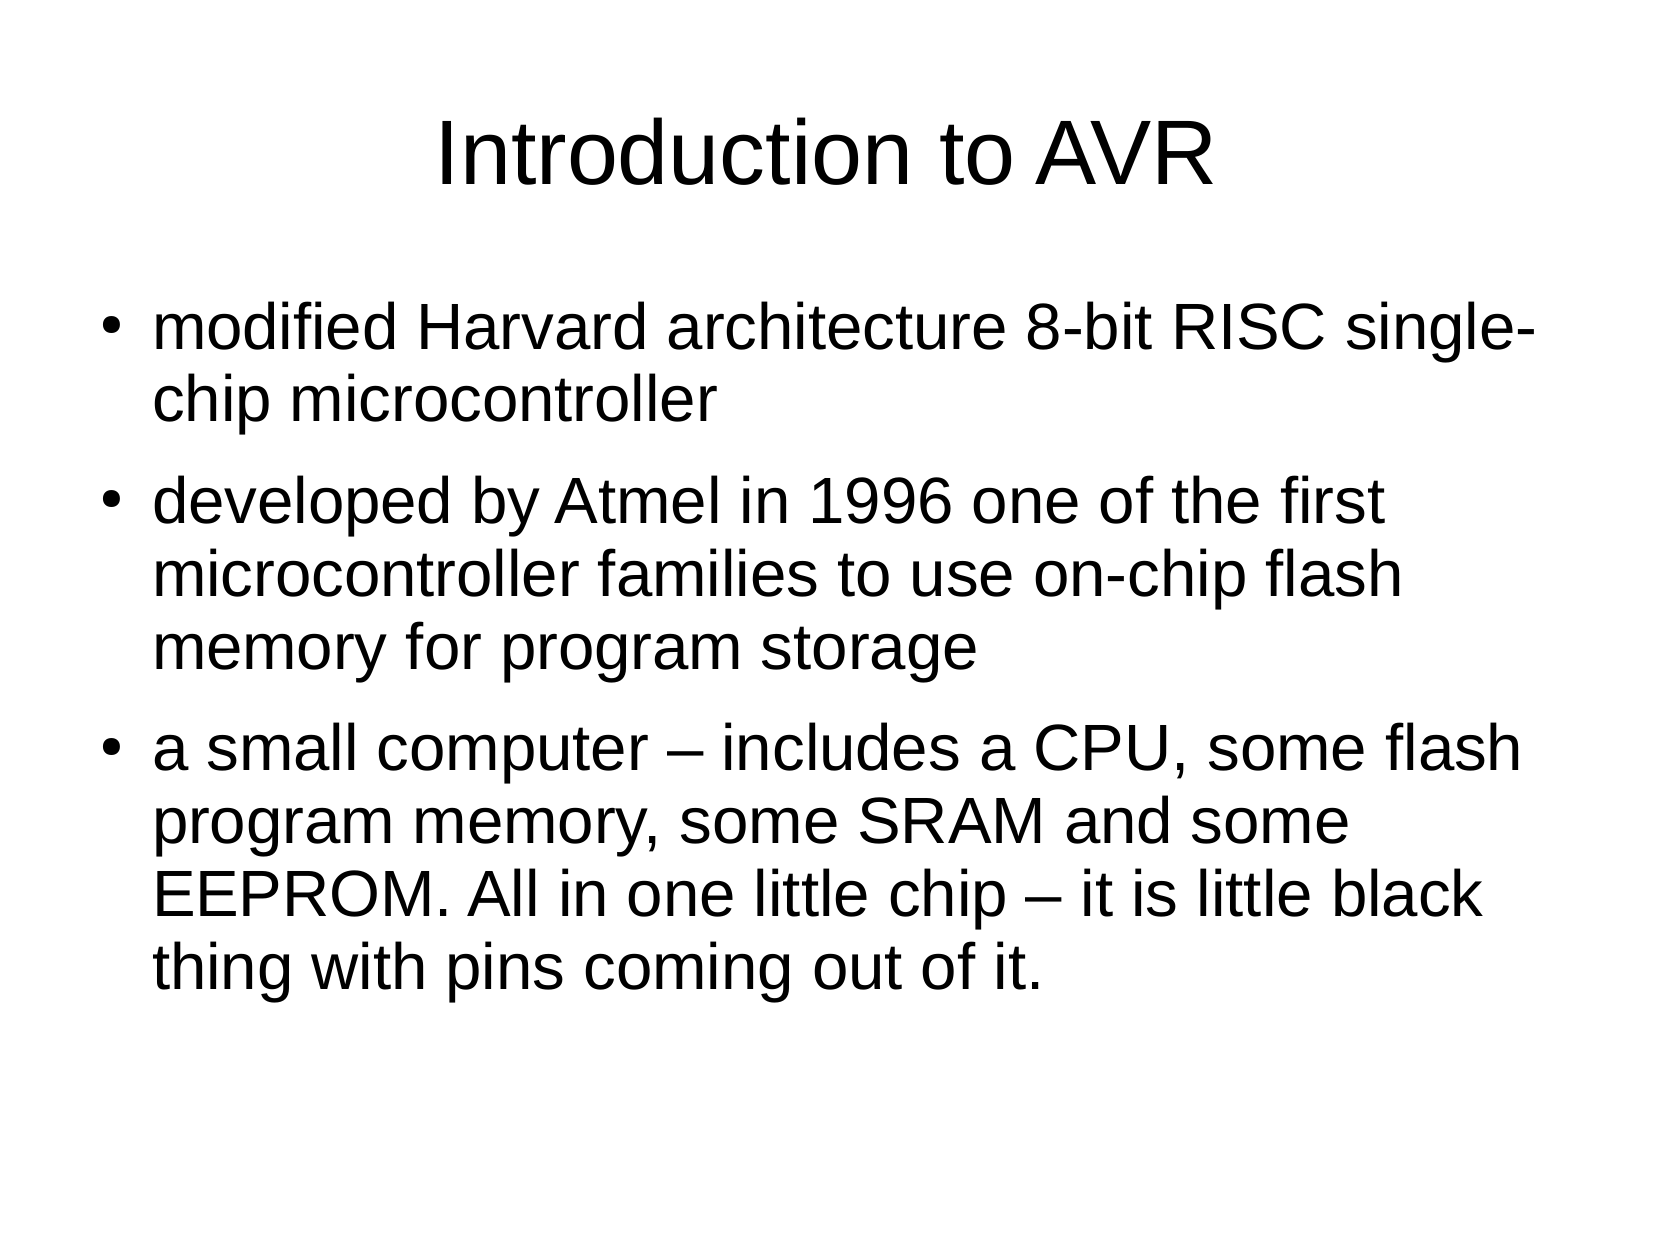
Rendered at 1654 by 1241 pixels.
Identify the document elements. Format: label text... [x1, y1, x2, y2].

title Introduction to AVR [82, 49, 1571, 257]
list modified Harvard architecture 8-bit RISC single-chip microcontroller developed by Atmel in 1996 one of the first microcontroller families to use on-chip flash memory for program storage a small computer – includes a CPU, some flash program memory, some SRAM and some EEPROM. All in one little chip – it is little black thing with pins coming out of it. [82, 290, 1571, 1010]
